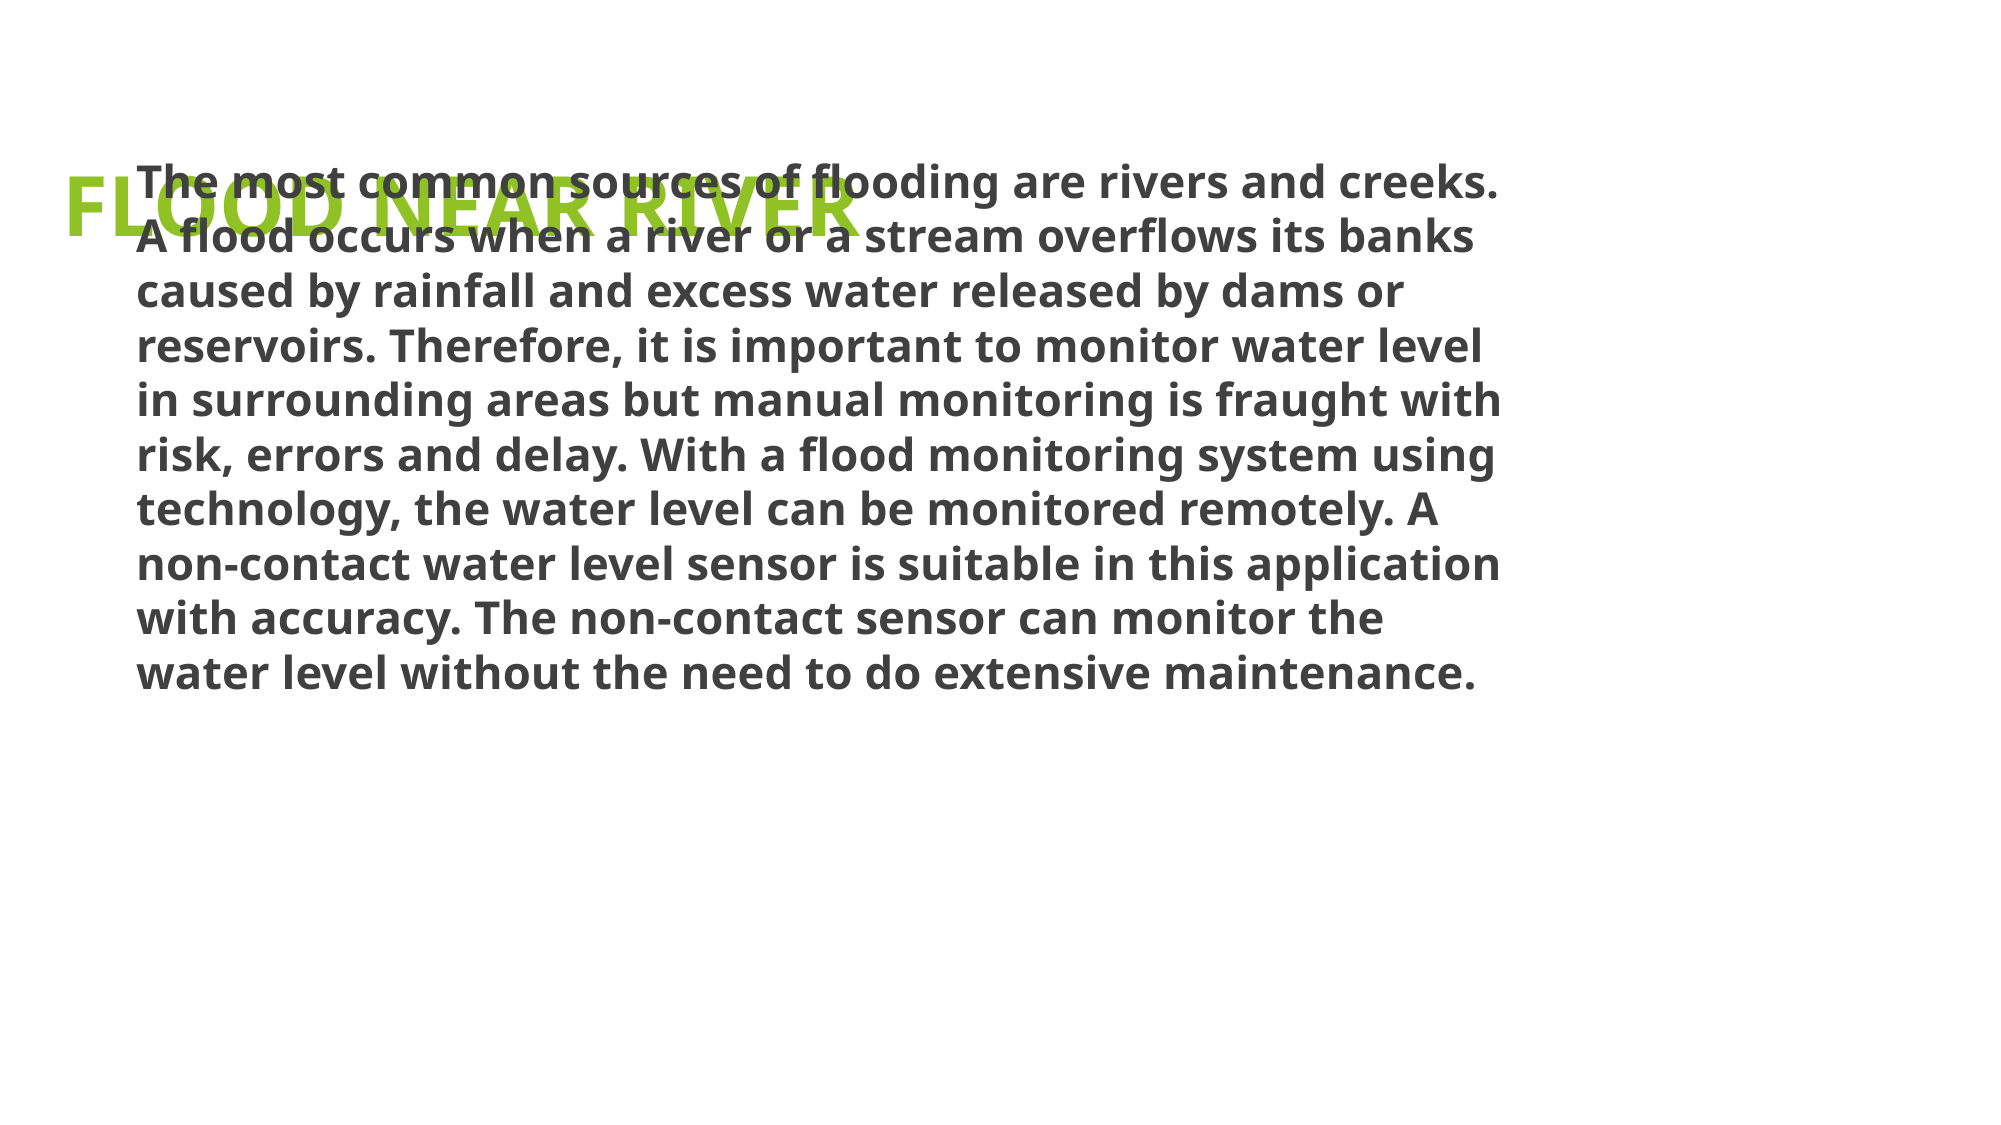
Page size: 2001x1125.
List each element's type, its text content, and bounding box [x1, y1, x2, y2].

title FLOOD NEAR RIVER [47, 145, 121, 315]
list The most common sources of flooding are rivers and creeks. A flood occurs when a river or a stream overflows its banks caused by rainfall and excess water released by dams or reservoirs. Therefore, it is important to monitor water level in surrounding areas but manual monitoring is fraught with risk, errors and delay. With a flood monitoring system using technology, the water level can be monitored remotely. A non-contact water level sensor is suitable in this application with accuracy. The non-contact sensor can monitor the water level without the need to do extensive maintenance. [121, 145, 1532, 757]
